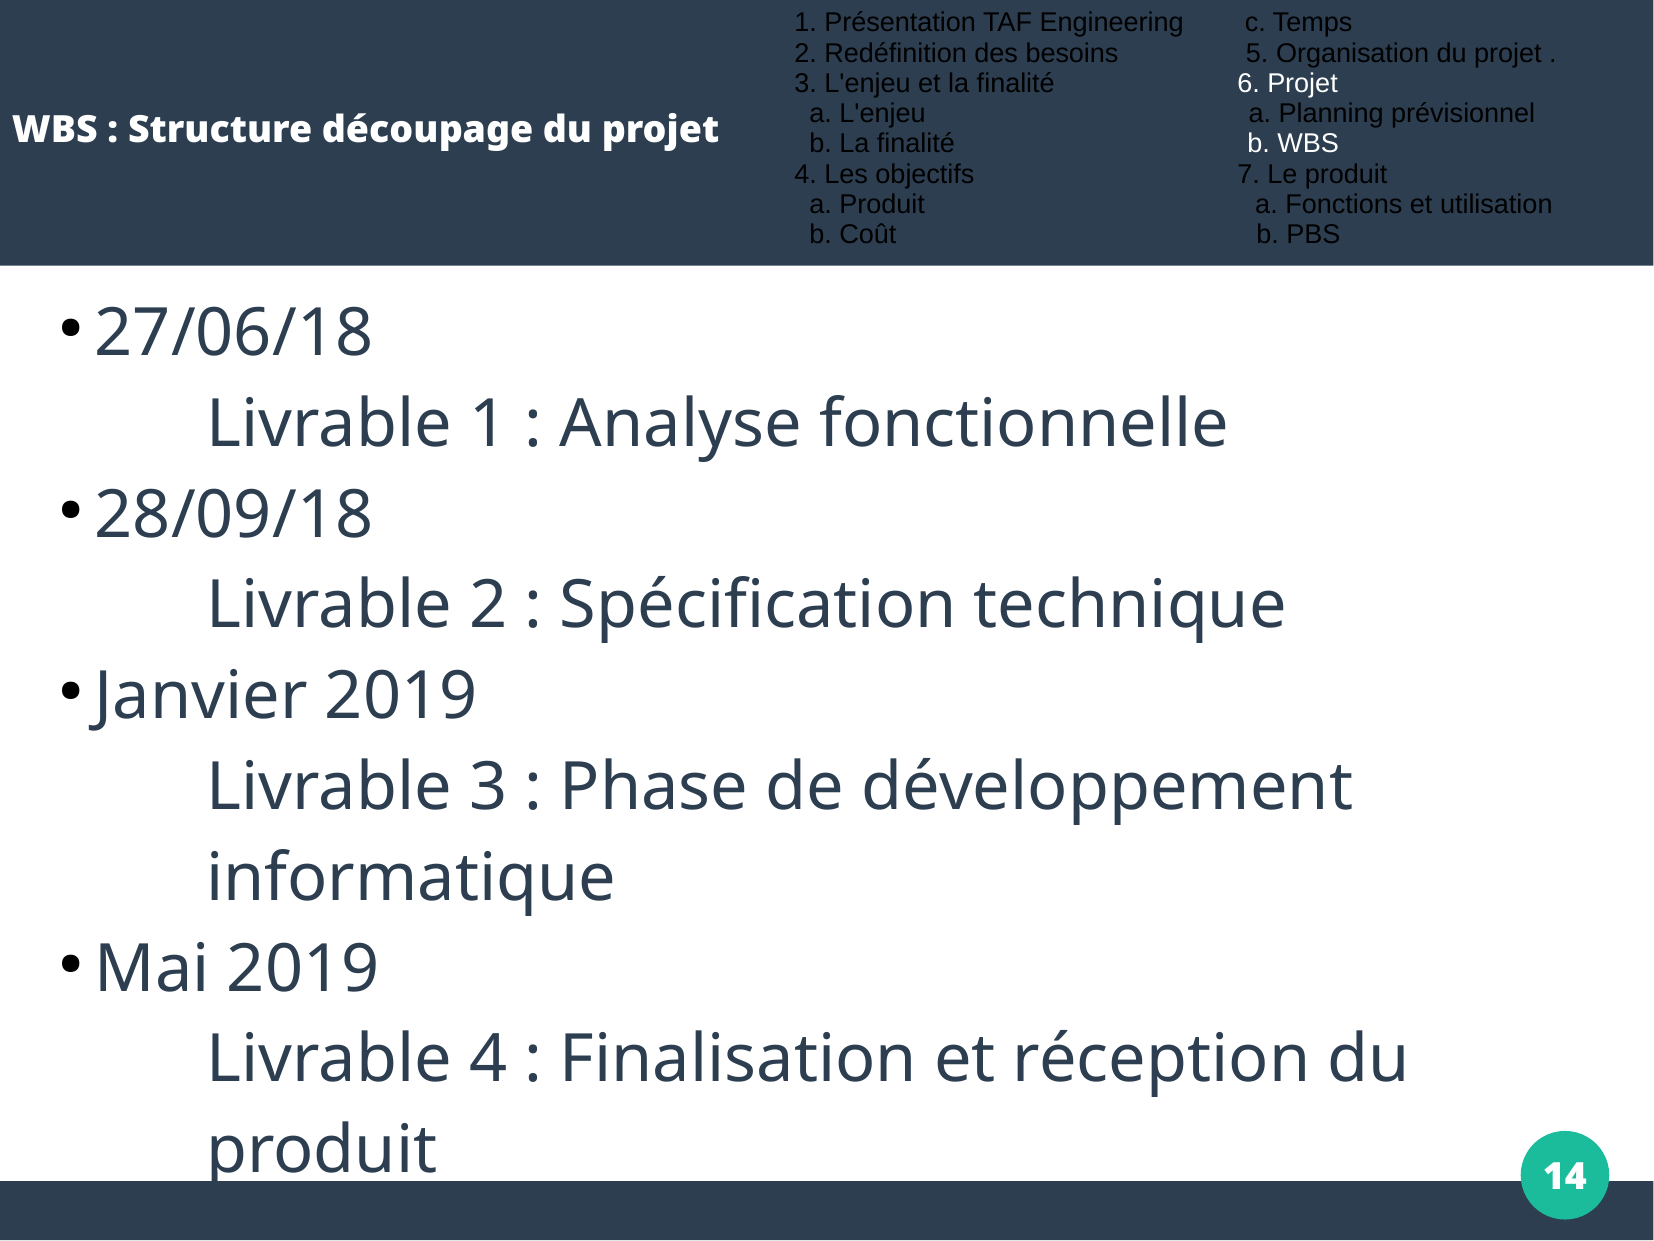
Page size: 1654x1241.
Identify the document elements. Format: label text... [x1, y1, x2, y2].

subtitle 27/06/18 Livrable 1 : Analyse fonctionnelle 28/09/18 Livrable 2 : Spécification technique Janvier 2019 Livrable 3 : Phase de développement informatique Mai 2019 Livrable 4 : Finalisation et réception du produit [59, 324, 1595, 1152]
text_box 1. Présentation TAF Engineering c. Temps 2. Redéfinition des besoins 5. Organisation du projet . 3. L'enjeu et la finalité 6. Projet a. L'enjeu a. Planning prévisionnel b. La finalité b. WBS 4. Les objectifs 7. Le produit a. Produit a. Fonctions et utilisation b. Coût b. PBS [779, 0, 1654, 318]
title WBS : Structure découpage du projet [11, 49, 779, 207]
